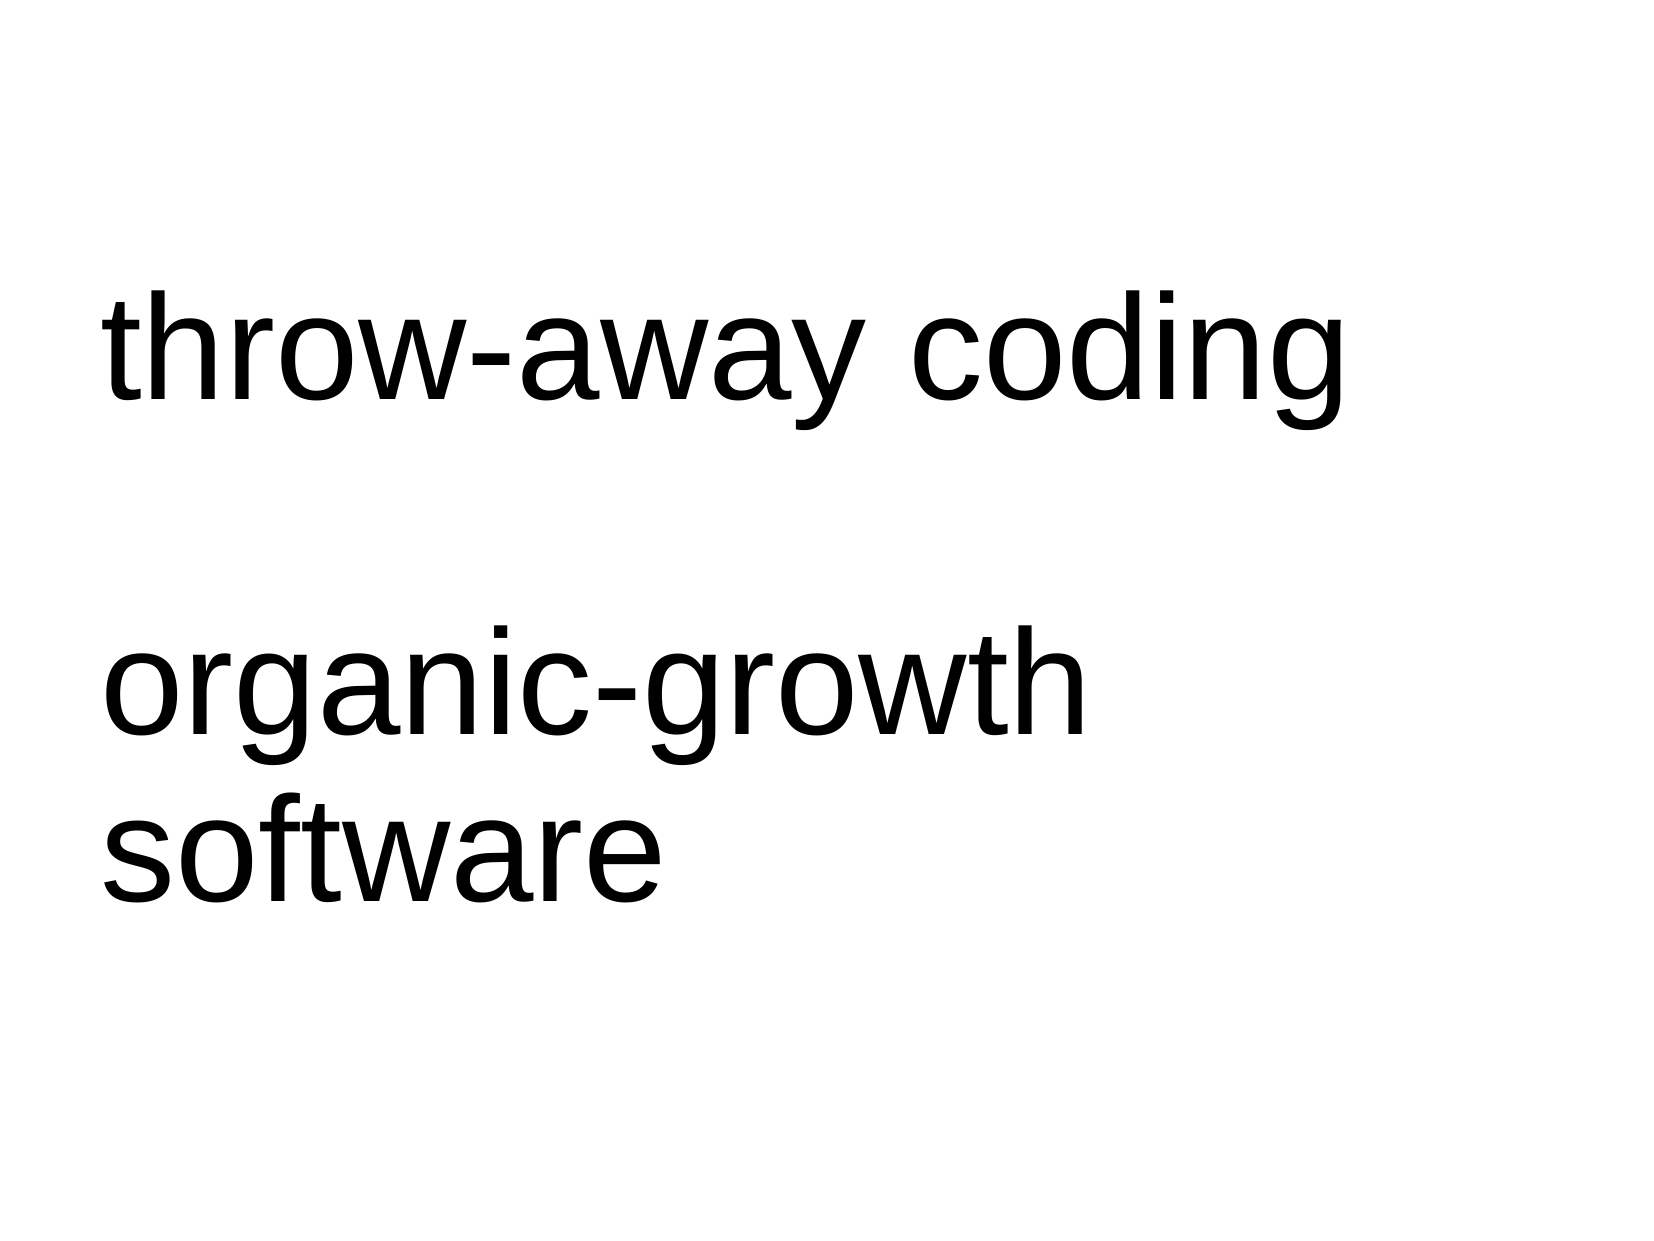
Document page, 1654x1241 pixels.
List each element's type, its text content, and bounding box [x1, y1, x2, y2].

text_box throw-away coding organic-growth software [85, 88, 1516, 1152]
